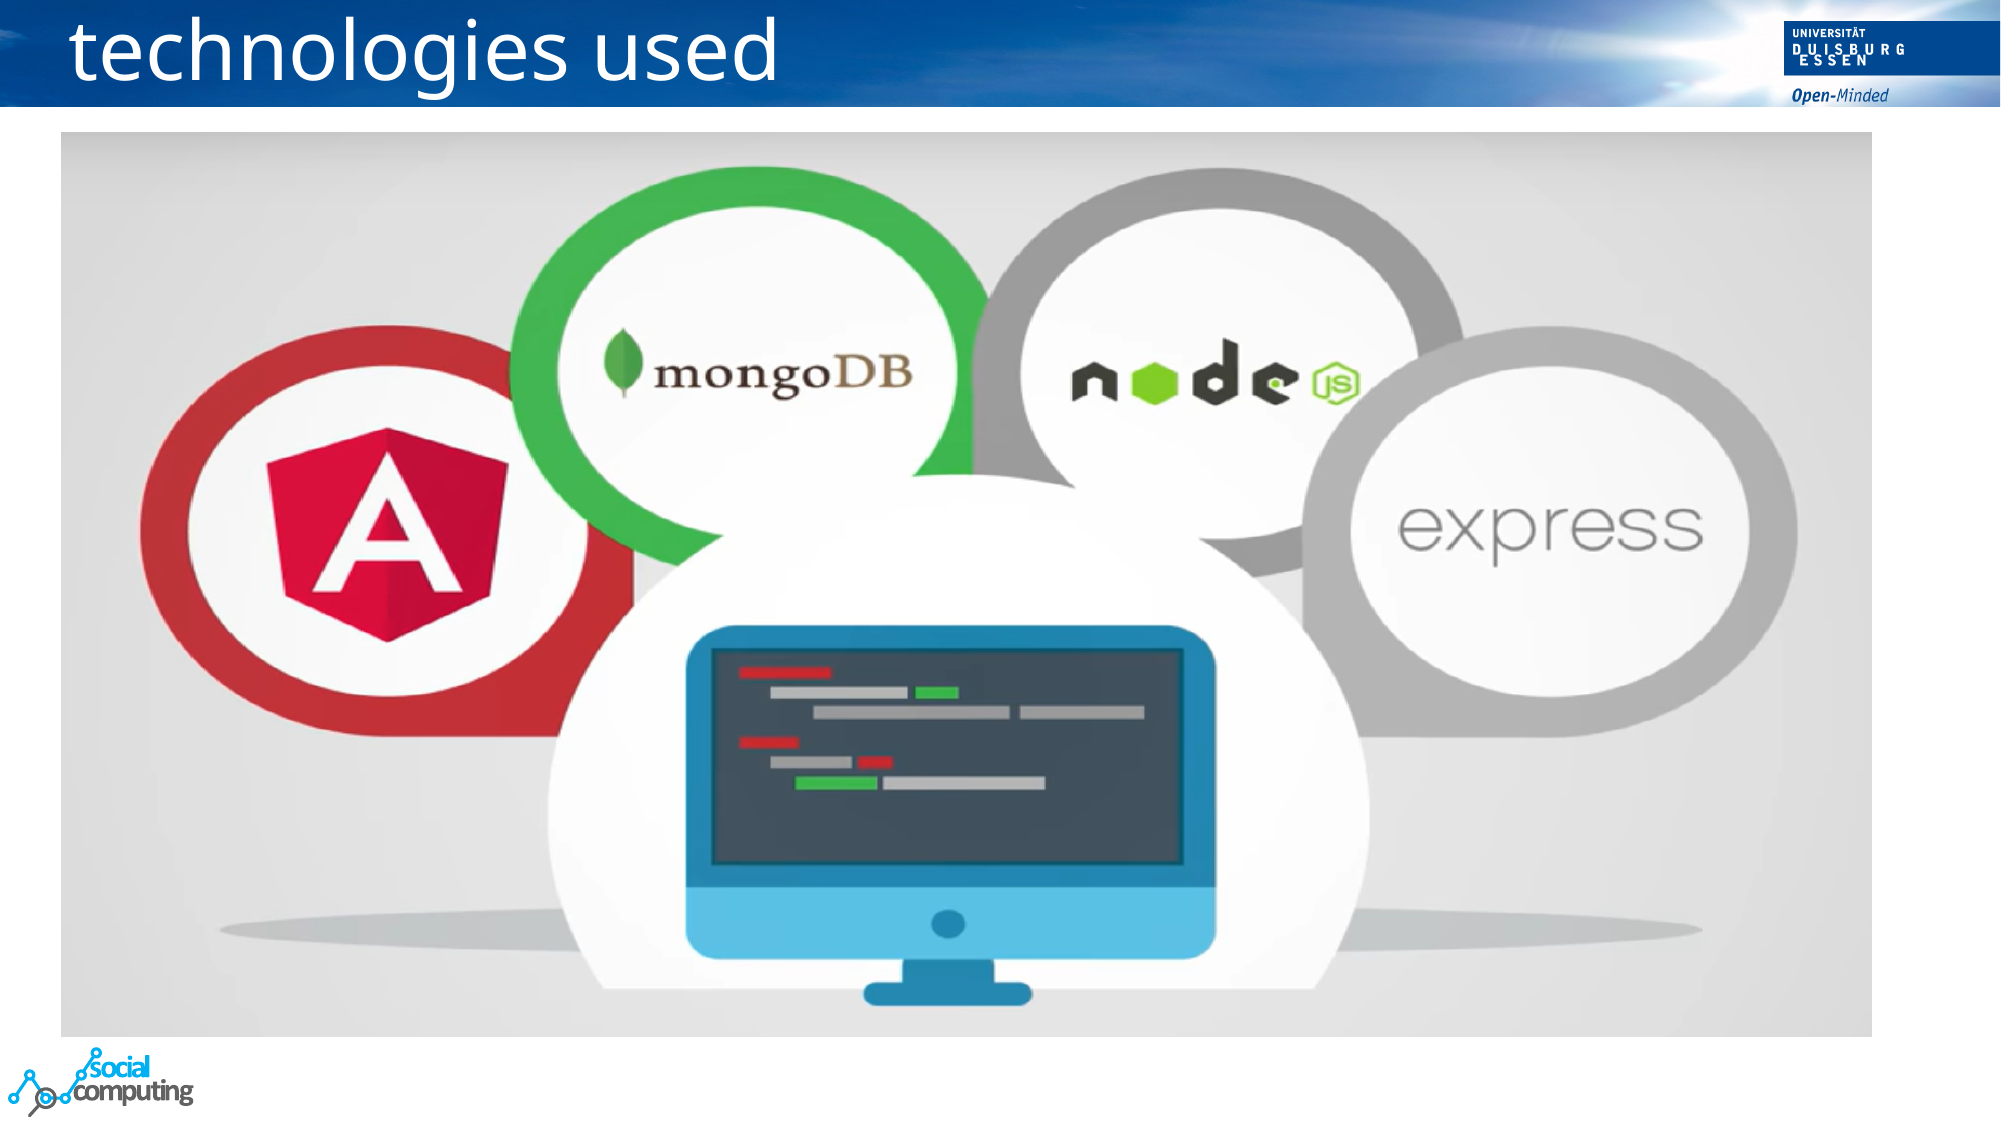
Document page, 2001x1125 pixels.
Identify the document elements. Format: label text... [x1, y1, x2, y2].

title technologies used [61, 0, 1939, 107]
picture [61, 132, 1872, 1037]
